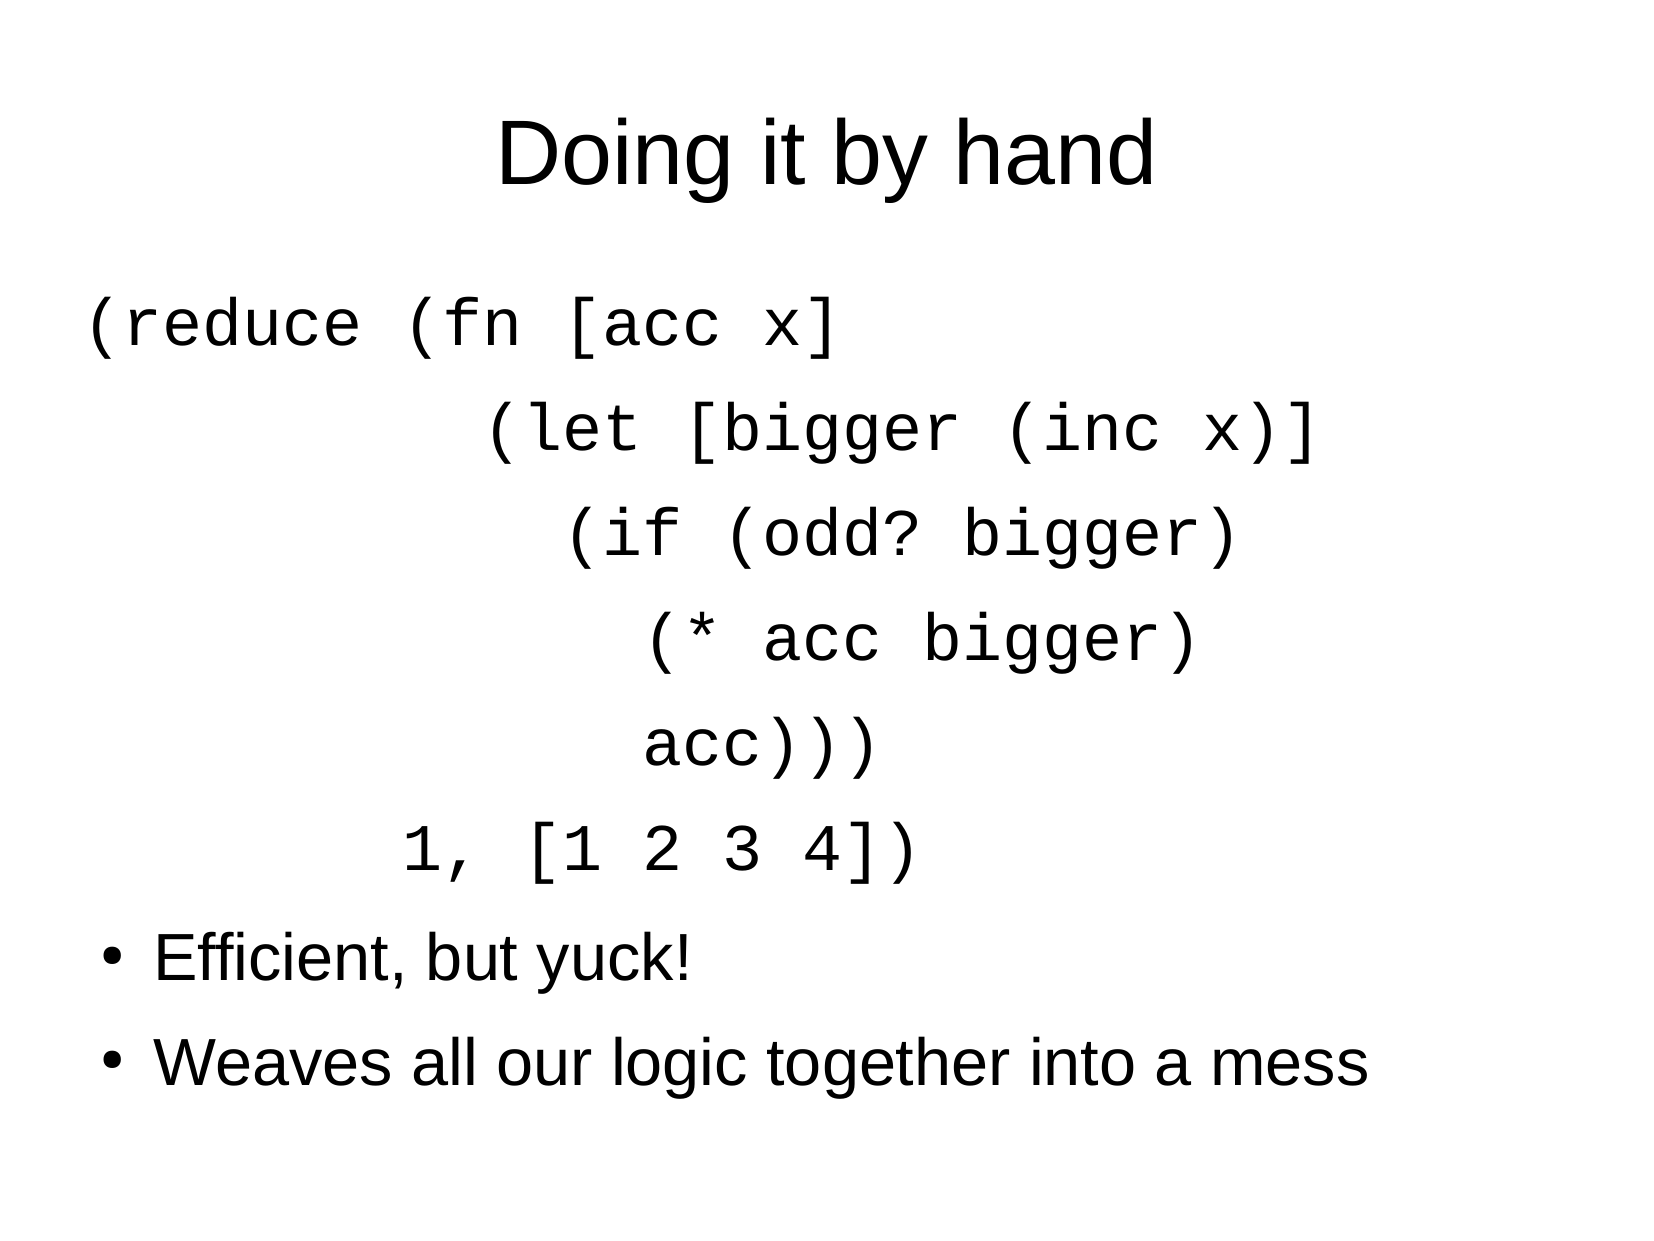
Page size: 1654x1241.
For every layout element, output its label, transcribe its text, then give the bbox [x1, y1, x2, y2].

list (reduce (fn [acc x] (let [bigger (inc x)] (if (odd? bigger) (* acc bigger) acc))) 1, [1 2 3 4]) Efficient, but yuck! Weaves all our logic together into a mess [82, 290, 1571, 1109]
title Doing it by hand [82, 49, 1571, 257]
